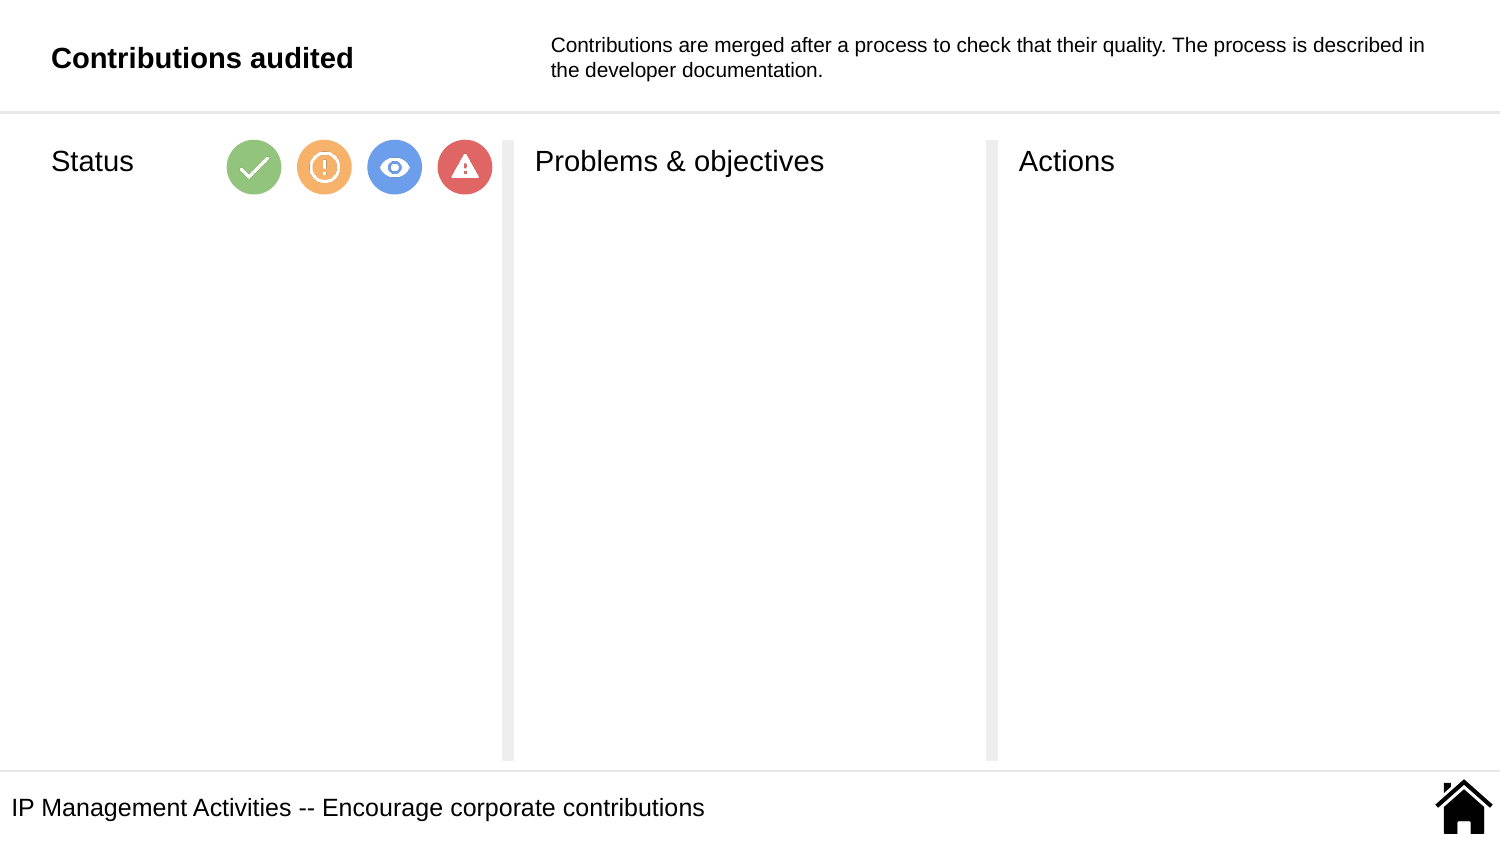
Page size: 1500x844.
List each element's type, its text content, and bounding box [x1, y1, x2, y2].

text_box [236, 188, 272, 195]
text_box [296, 139, 352, 195]
text_box [367, 139, 423, 195]
title Contributions audited [39, 15, 524, 98]
picture [1435, 779, 1493, 834]
picture [449, 149, 481, 182]
text_box [275, 149, 282, 185]
list IP Management Activities -- Encourage corporate contributions [0, 769, 1430, 844]
list Status [39, 131, 493, 769]
list Actions [1007, 131, 1461, 770]
text_box [236, 139, 272, 146]
picture [378, 152, 411, 184]
list Contributions are merged after a process to check that their quality. The process is described in the developer documentation. [539, 15, 1461, 98]
picture [306, 148, 343, 186]
list Problems & objectives [523, 131, 977, 769]
picture [233, 146, 275, 188]
text_box [437, 139, 493, 195]
text_box [226, 149, 233, 185]
